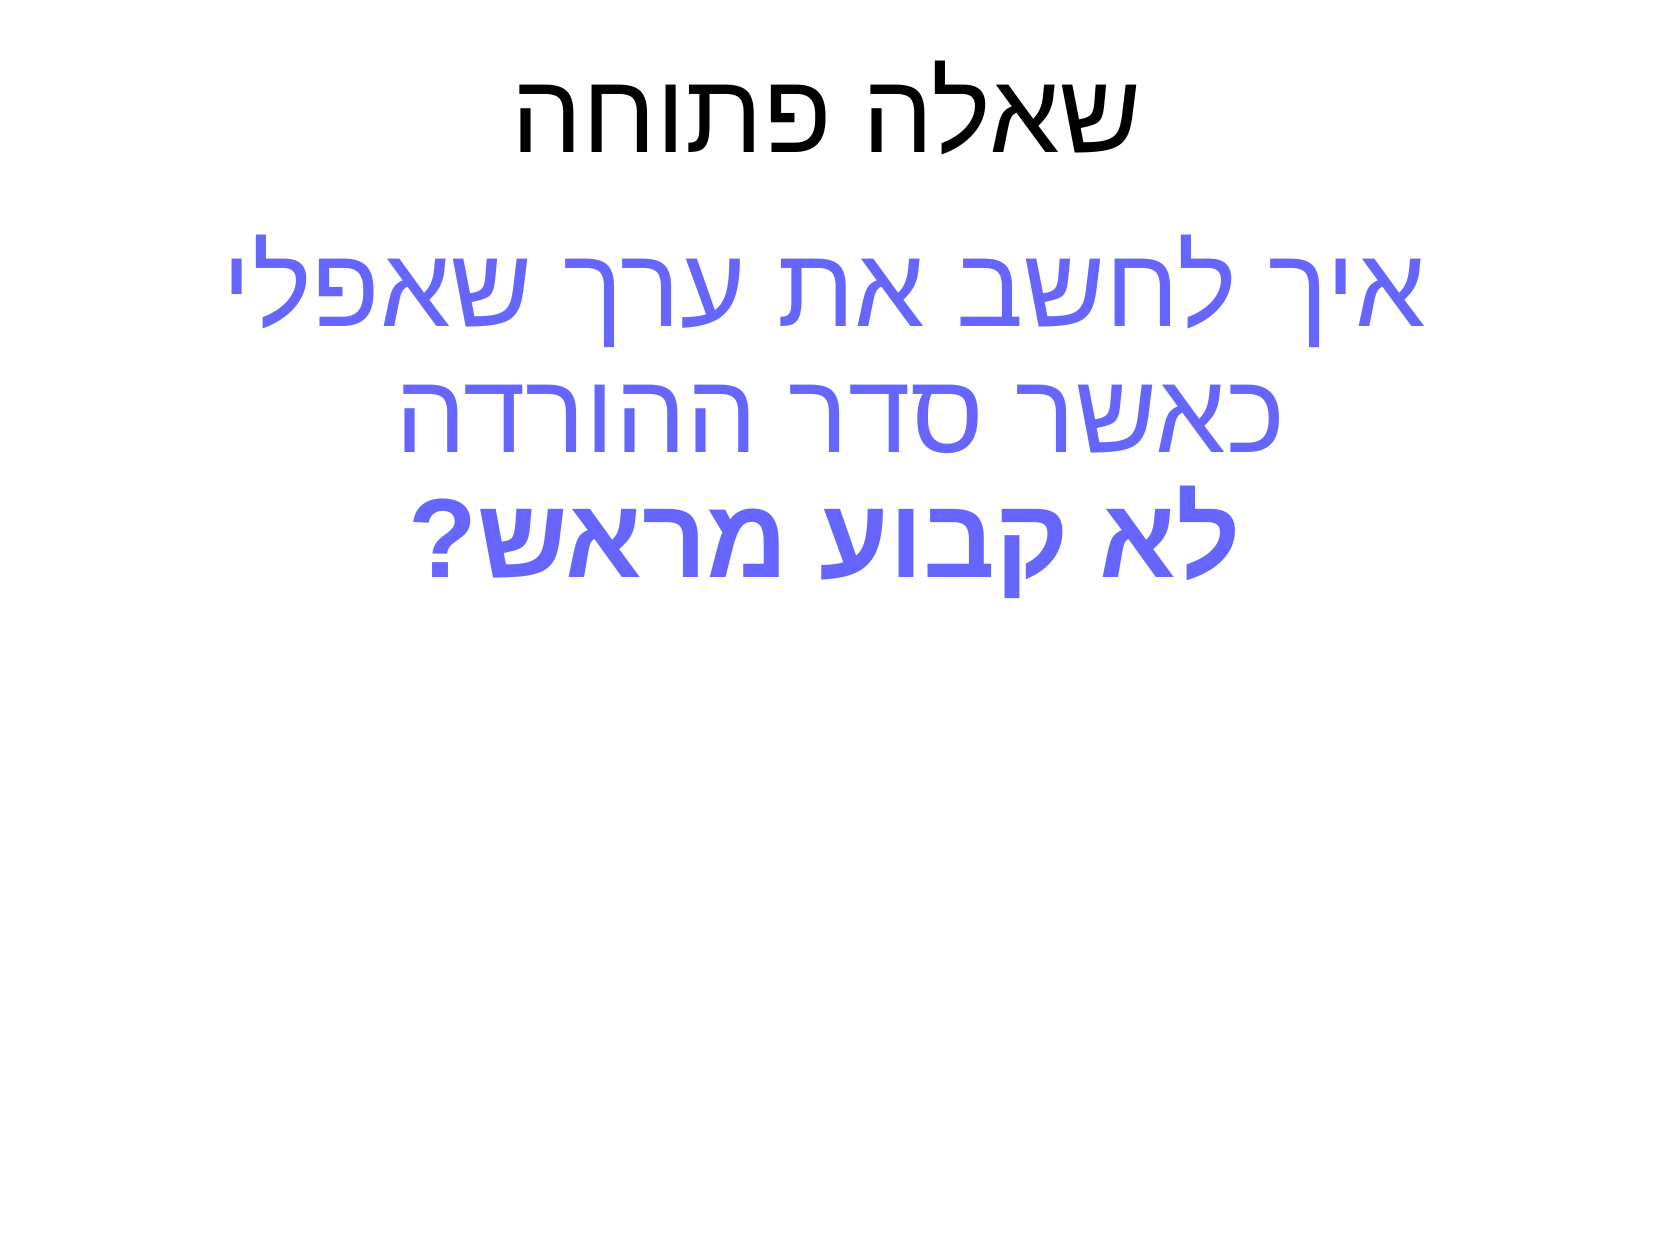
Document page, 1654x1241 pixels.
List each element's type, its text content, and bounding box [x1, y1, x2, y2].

list איך לחשב את ערך שאפלי כאשר סדר ההורדה לא קבוע מראש? [14, 225, 1635, 1216]
title שאלה פתוחה [0, 32, 1654, 196]
